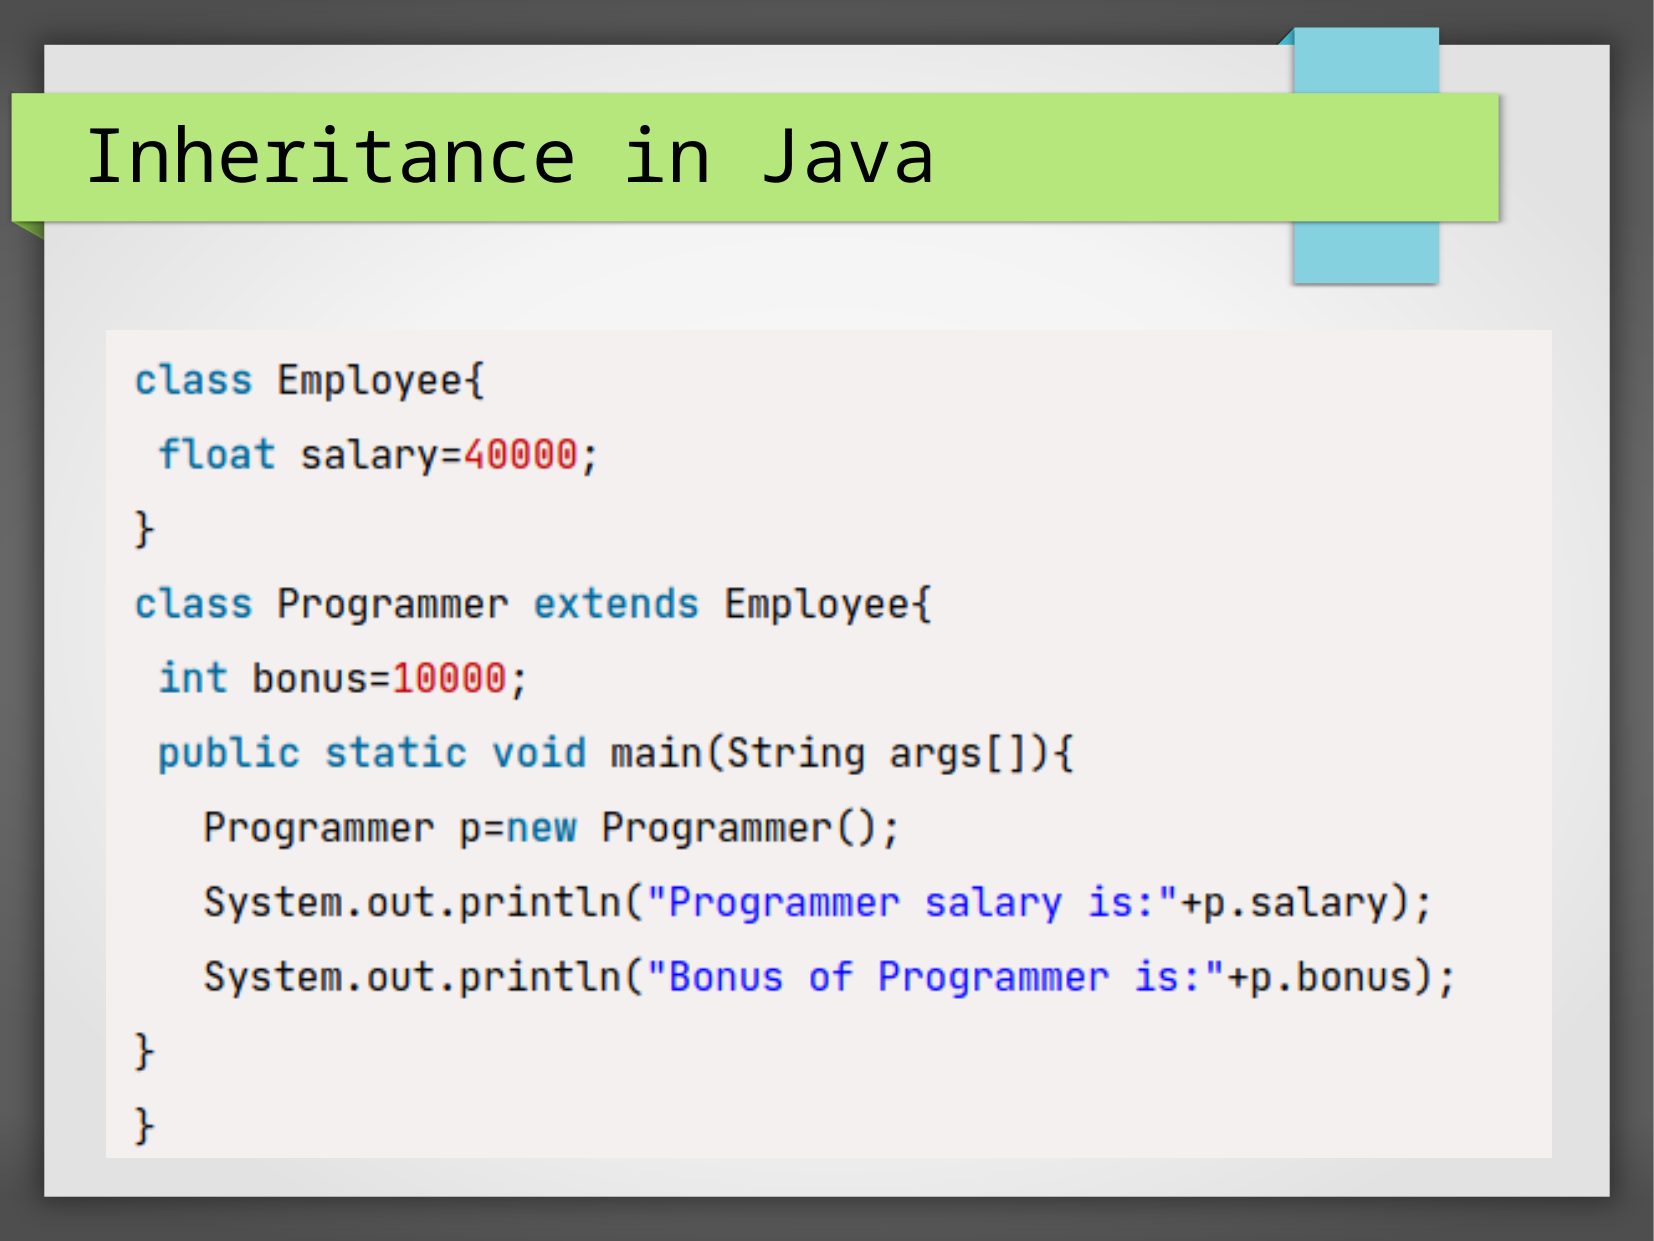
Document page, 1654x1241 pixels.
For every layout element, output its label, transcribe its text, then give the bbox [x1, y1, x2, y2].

picture [0, 0, 1654, 1241]
title Inheritance in Java [82, 94, 1264, 213]
